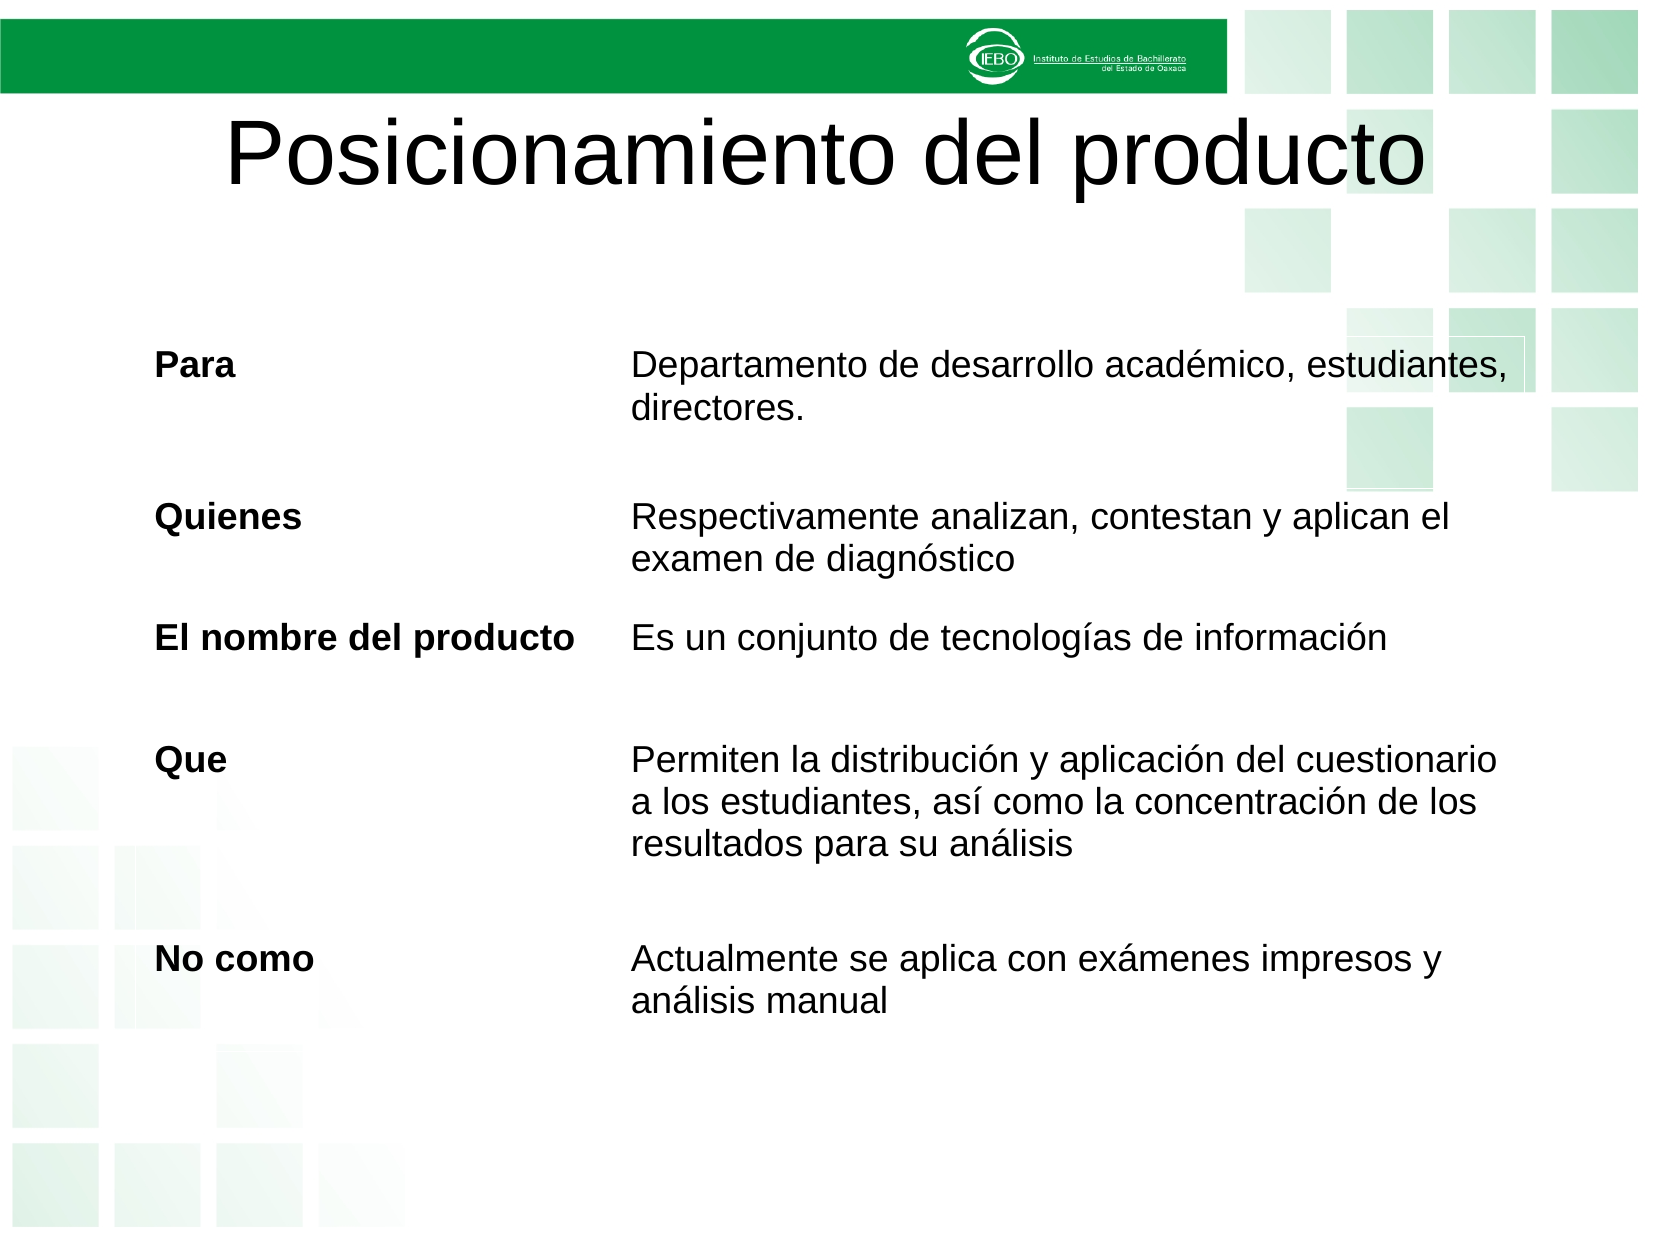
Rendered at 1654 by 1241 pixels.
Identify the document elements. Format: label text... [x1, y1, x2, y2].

title Posicionamiento del producto [82, 49, 1571, 257]
table_cell El nombre del producto [136, 610, 616, 730]
table_cell No como [136, 931, 616, 1051]
table_cell Quienes [136, 489, 616, 609]
table_cell Es un conjunto de tecnologías de información [617, 610, 1524, 730]
table_cell Actualmente se aplica con exámenes impresos y análisis manual [617, 931, 1524, 1051]
table_cell Que [136, 731, 616, 930]
table_header Departamento de desarrollo académico, estudiantes, directores. [617, 337, 1524, 488]
table_cell Permiten la distribución y aplicación del cuestionario a los estudiantes, así como la concentración de los resultados para su análisis [617, 731, 1524, 930]
table_cell Respectivamente analizan, contestan y aplican el examen de diagnóstico [617, 489, 1524, 609]
picture [0, 0, 1654, 1241]
table_header Para [136, 337, 616, 488]
